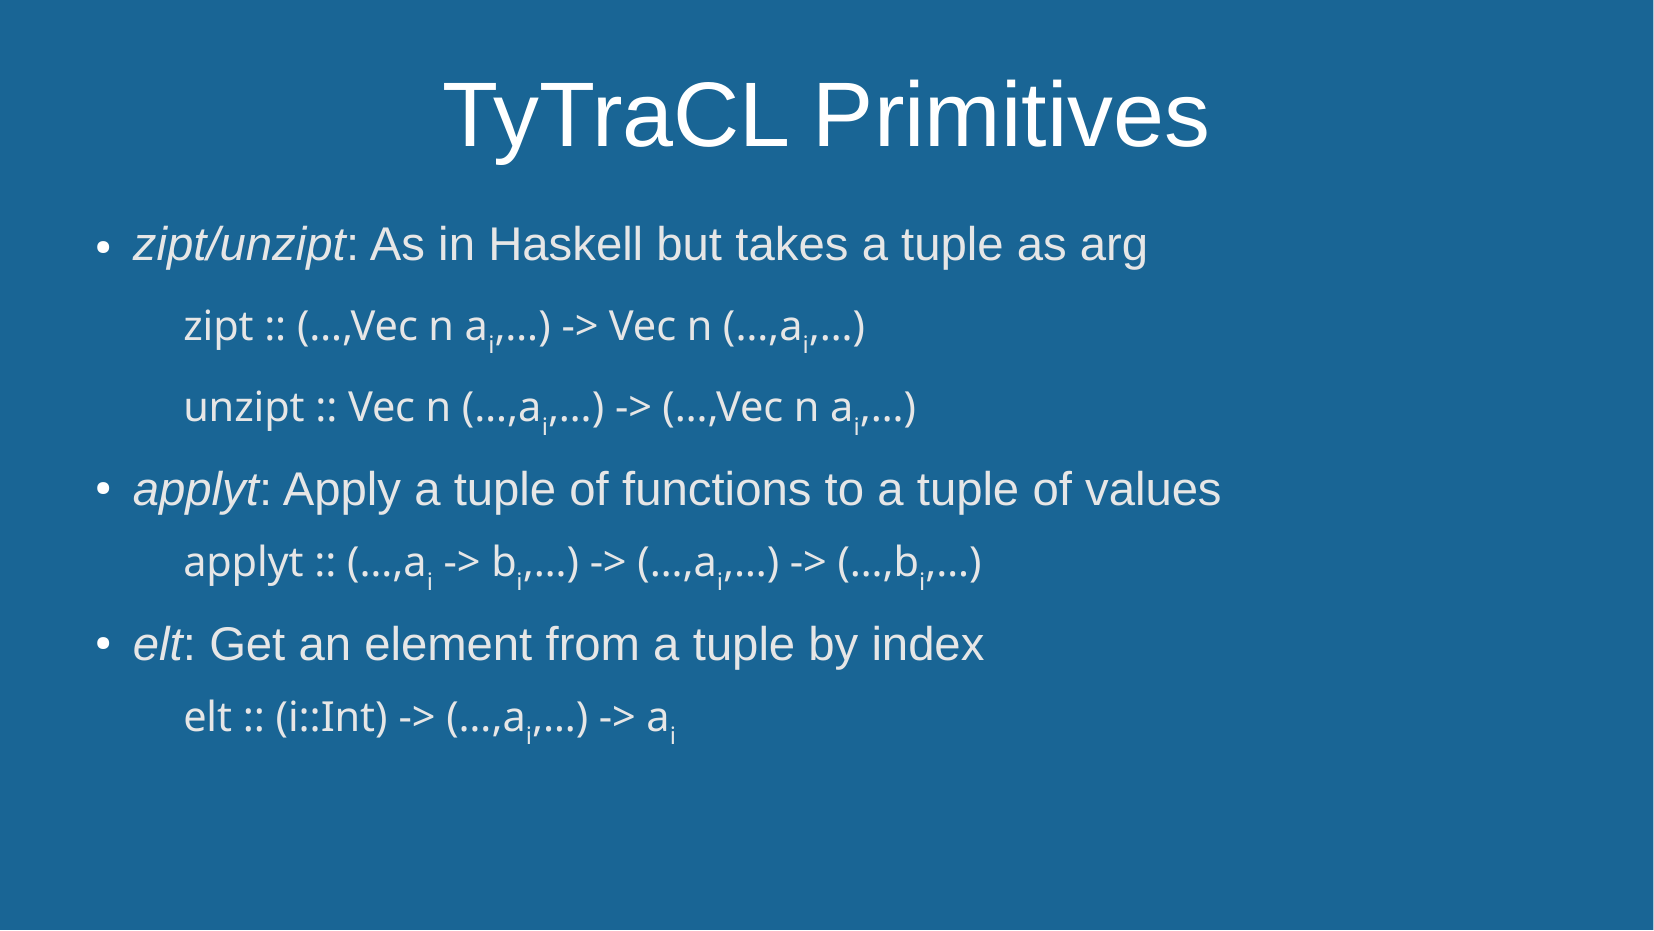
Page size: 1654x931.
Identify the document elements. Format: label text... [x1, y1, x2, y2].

list ﻿zipt/unzipt: As in Haskell but takes a tuple as arg zipt :: (…,Vec n ai,…) -> Vec n (…,ai,…) unzipt :: Vec n (…,ai,…) -> (…,Vec n ai,…) applyt: Apply a tuple of functions to a tuple of values applyt :: (…,ai -> bi,…) -> (…,ai,…) -> (…,bi,…) elt: Get an element from a tuple by index elt :: (i::Int) -> (…,ai,…) -> ai [82, 217, 1571, 758]
title TyTraCL Primitives [82, 37, 1571, 193]
